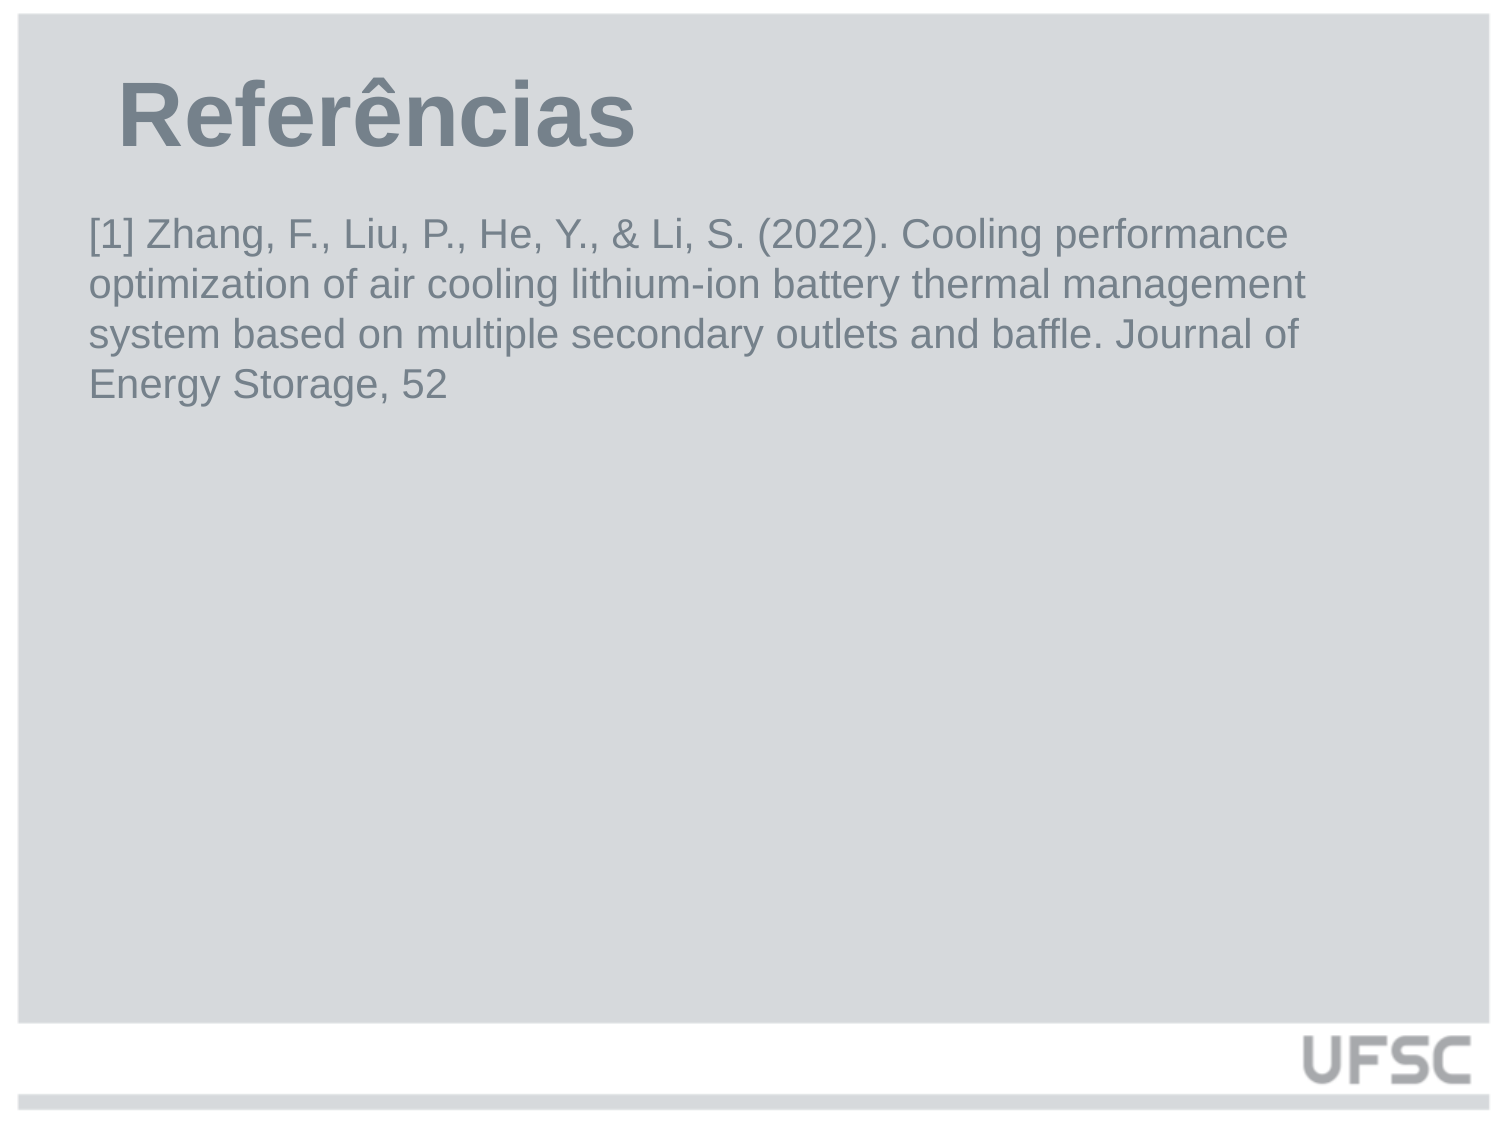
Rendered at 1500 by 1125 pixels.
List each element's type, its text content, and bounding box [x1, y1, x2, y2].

list [1] Zhang, F., Liu, P., He, Y., & Li, S. (2022). Cooling performance optimization of air cooling lithium-ion battery thermal management system based on multiple secondary outlets and baffle. Journal of Energy Storage, 52 [88, 206, 1439, 860]
title Referências [103, 59, 1397, 206]
picture [0, 0, 1500, 1125]
